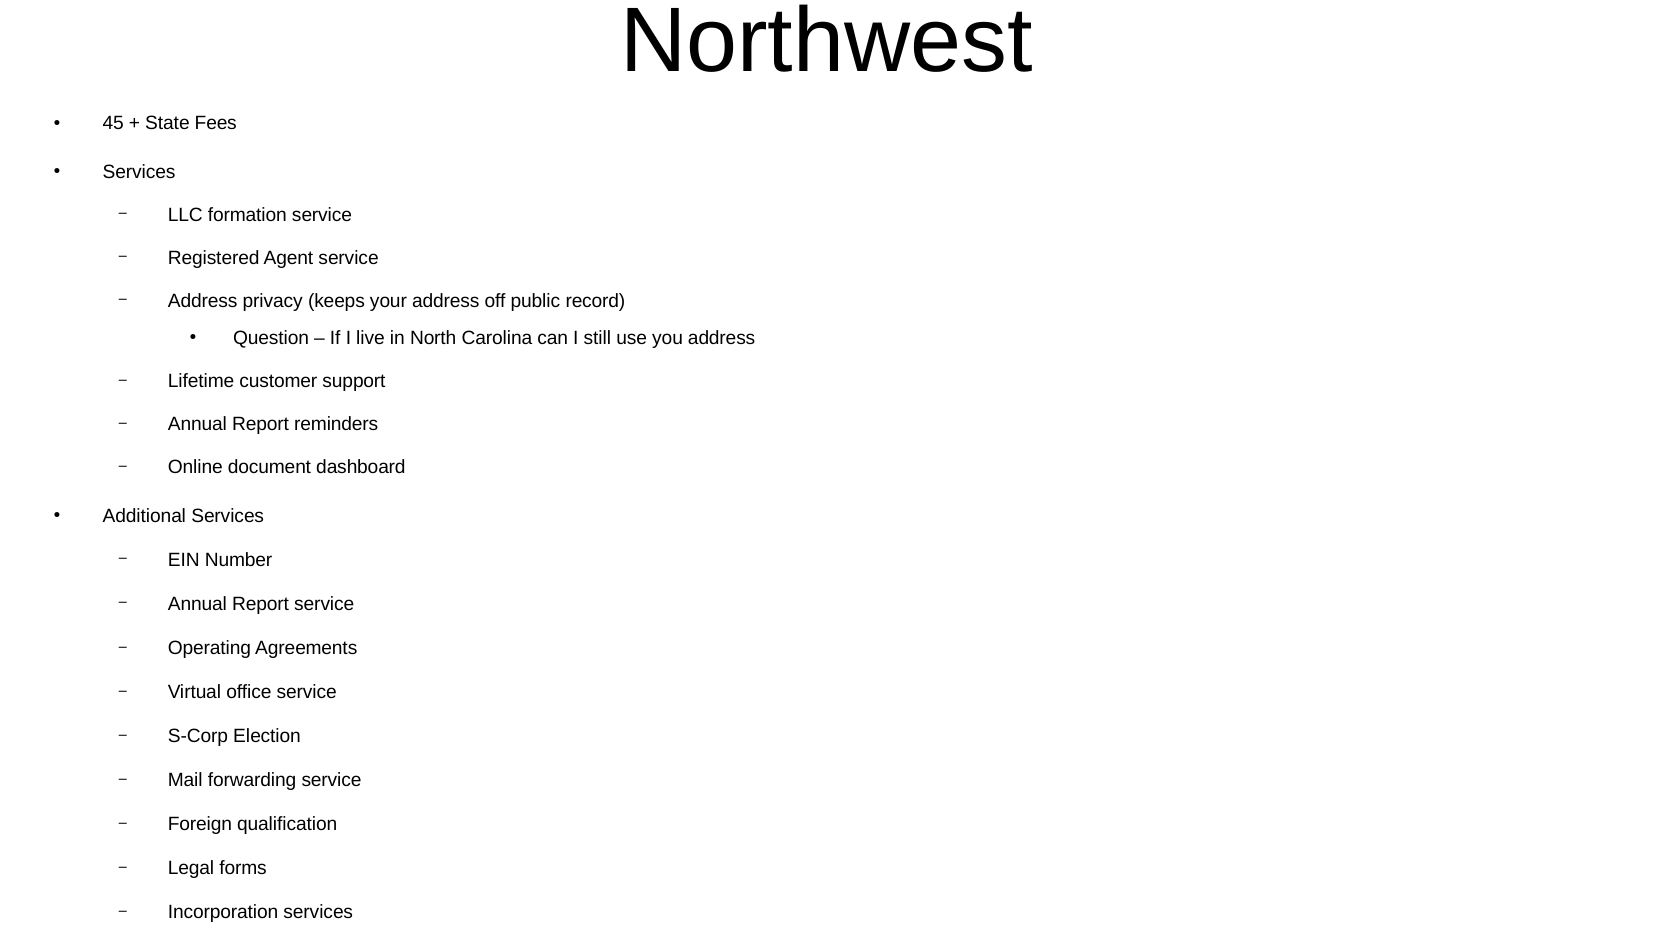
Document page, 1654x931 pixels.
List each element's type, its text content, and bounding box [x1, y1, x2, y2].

title Northwest [82, 0, 1571, 112]
list 45 + State Fees Services LLC formation service Registered Agent service Address privacy (keeps your address off public record) Question – If I live in North Carolina can I still use you address Lifetime customer support Annual Report reminders Online document dashboard Additional Services EIN Number Annual Report service Operating Agreements Virtual office service S-Corp Election Mail forwarding service Foreign qualification Legal forms Incorporation services [37, 112, 1571, 931]
